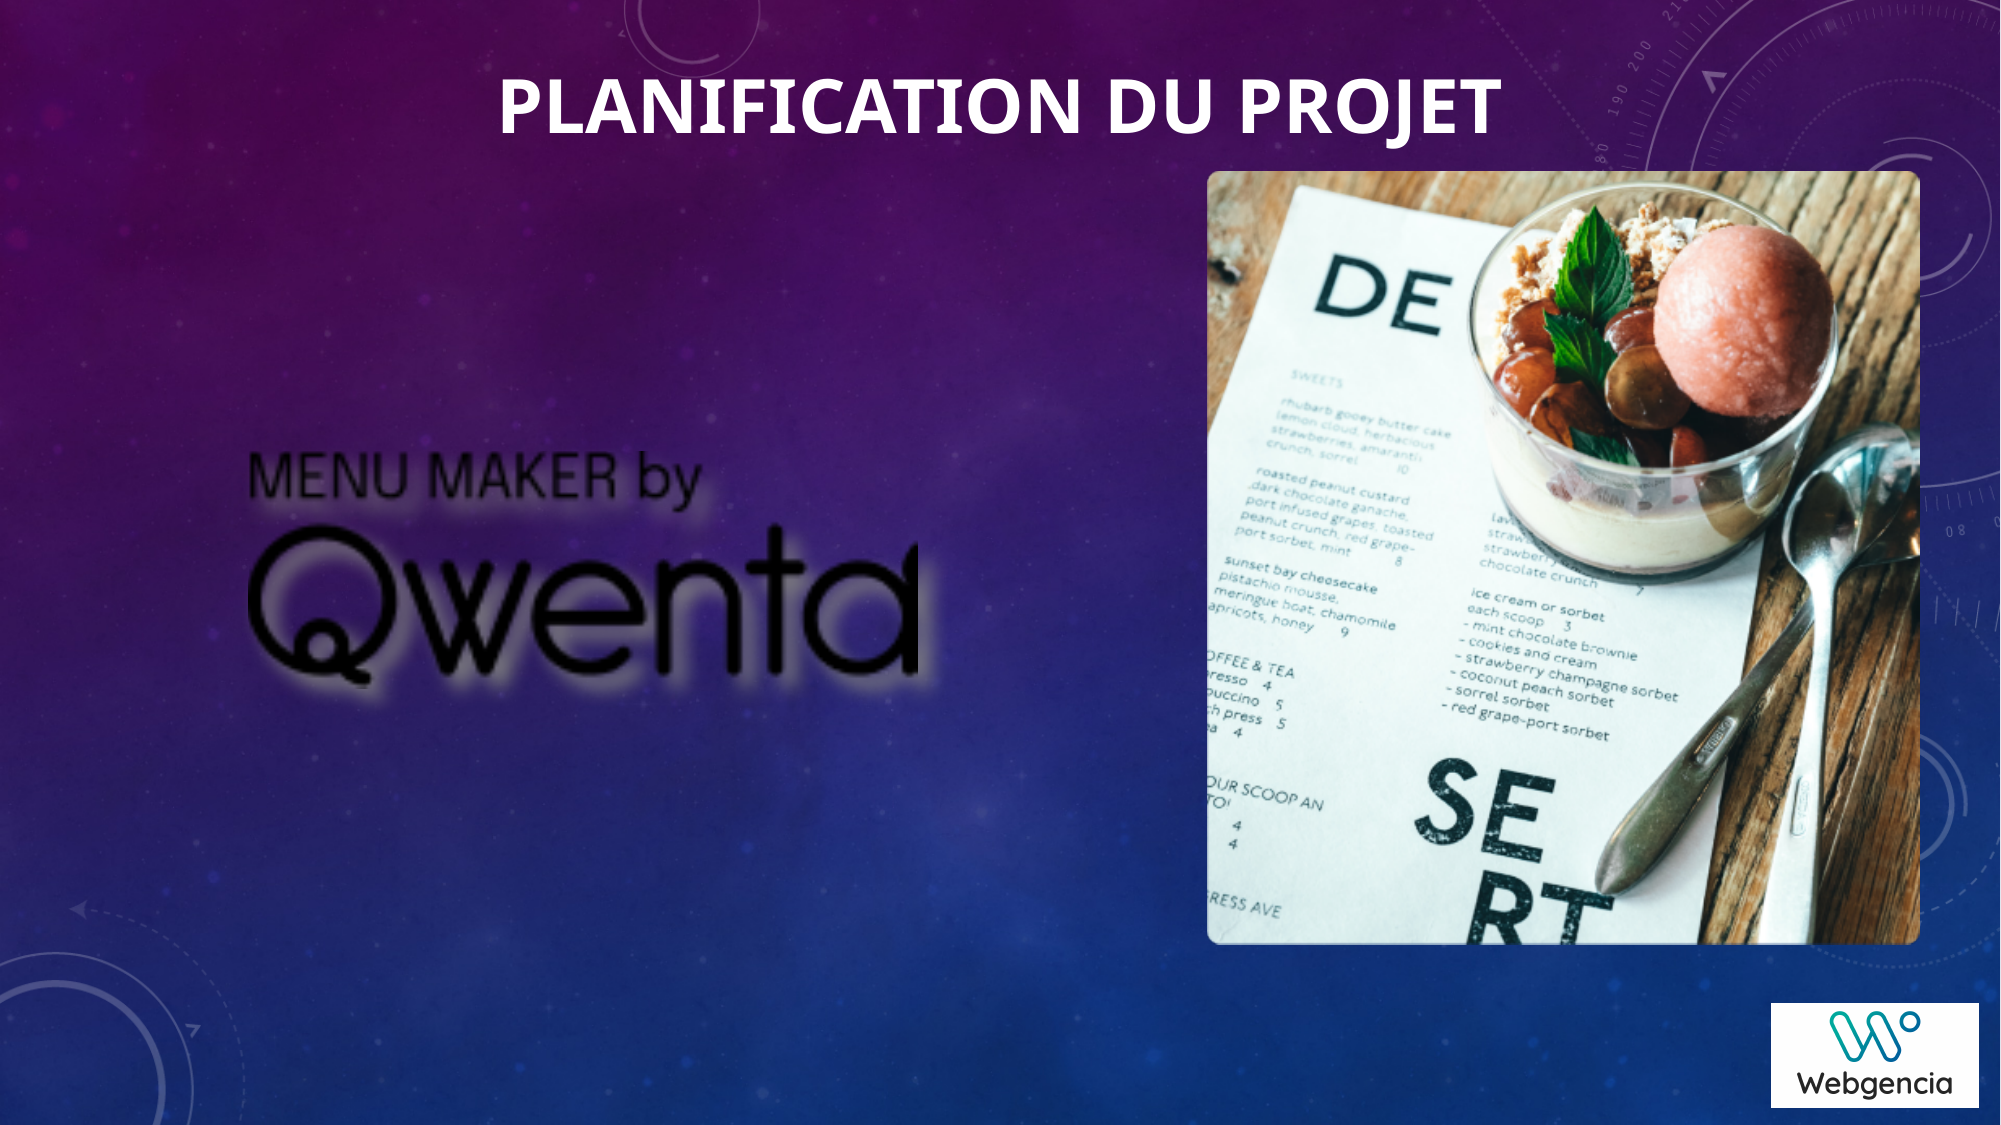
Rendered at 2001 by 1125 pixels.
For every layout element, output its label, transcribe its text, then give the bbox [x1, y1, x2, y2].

picture [0, 0, 2001, 1125]
title Planification du projet [155, 35, 1845, 172]
